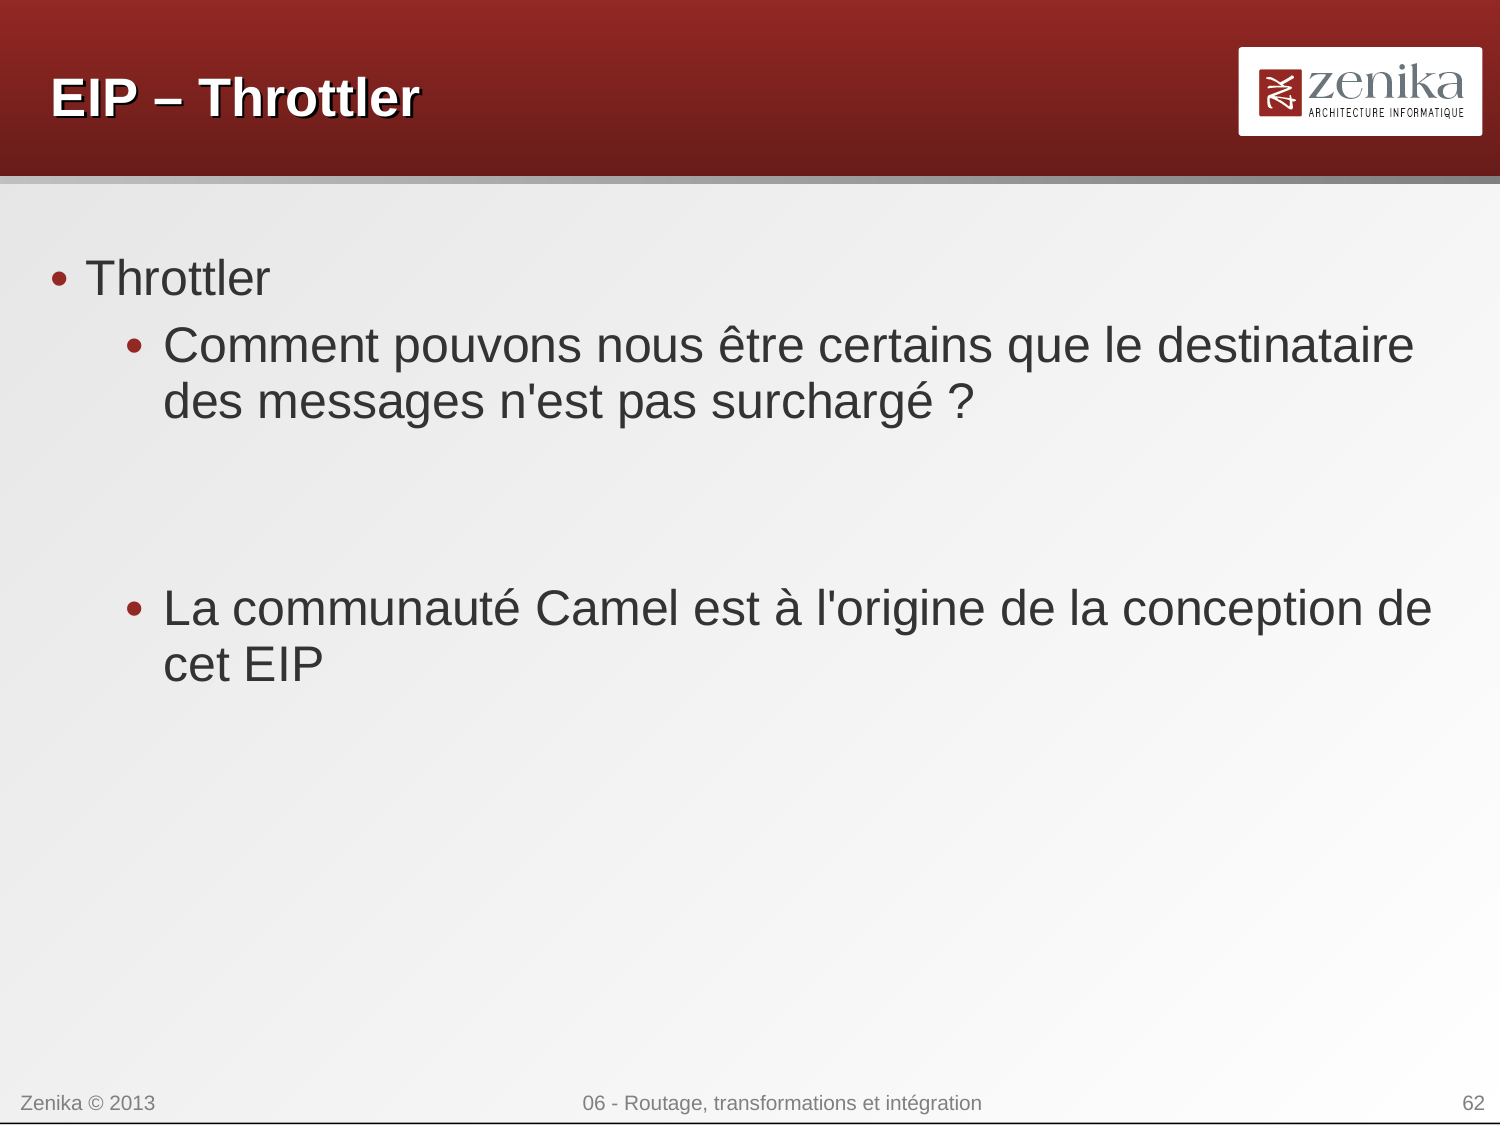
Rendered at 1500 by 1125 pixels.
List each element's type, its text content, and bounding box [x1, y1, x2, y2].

picture [1257, 58, 1464, 125]
title EIP – Throttler [50, 22, 1206, 172]
list Throttler Comment pouvons nous être certains que le destinataire des messages n'est pas surchargé ? La communauté Camel est à l'origine de la conception de cet EIP [50, 250, 1477, 1064]
